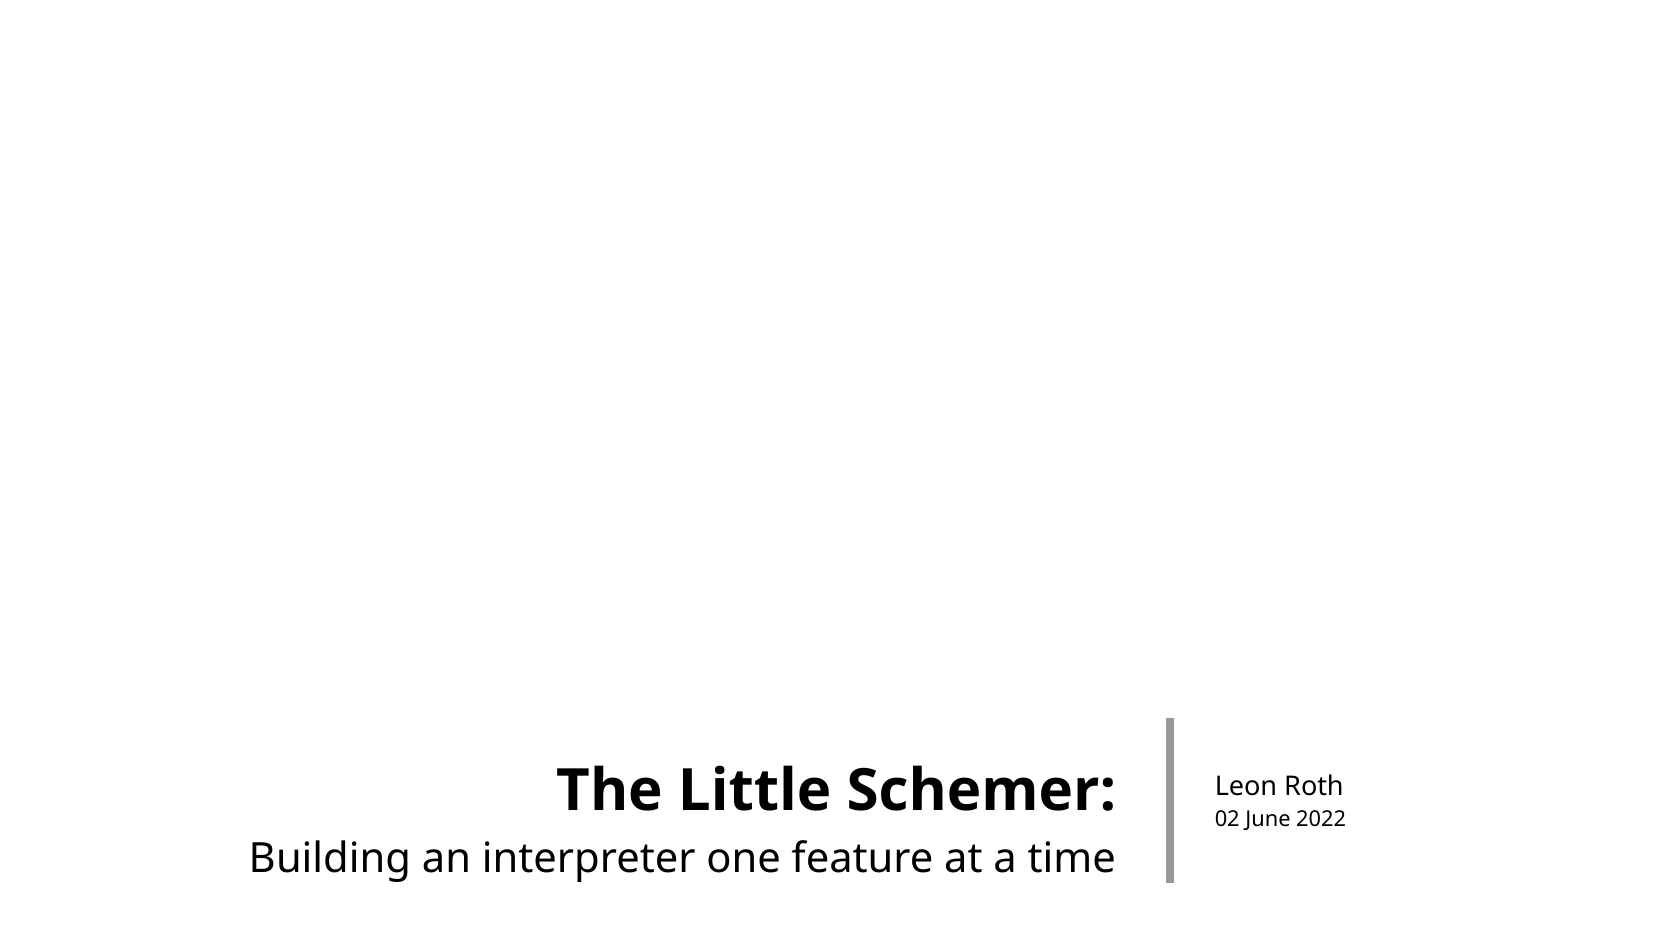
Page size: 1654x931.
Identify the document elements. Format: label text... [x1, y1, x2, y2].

text_box The Little Schemer: Building an interpreter one feature at a time [37, 740, 1131, 931]
text_box Leon Roth 02 June 2022 [1200, 759, 1591, 841]
